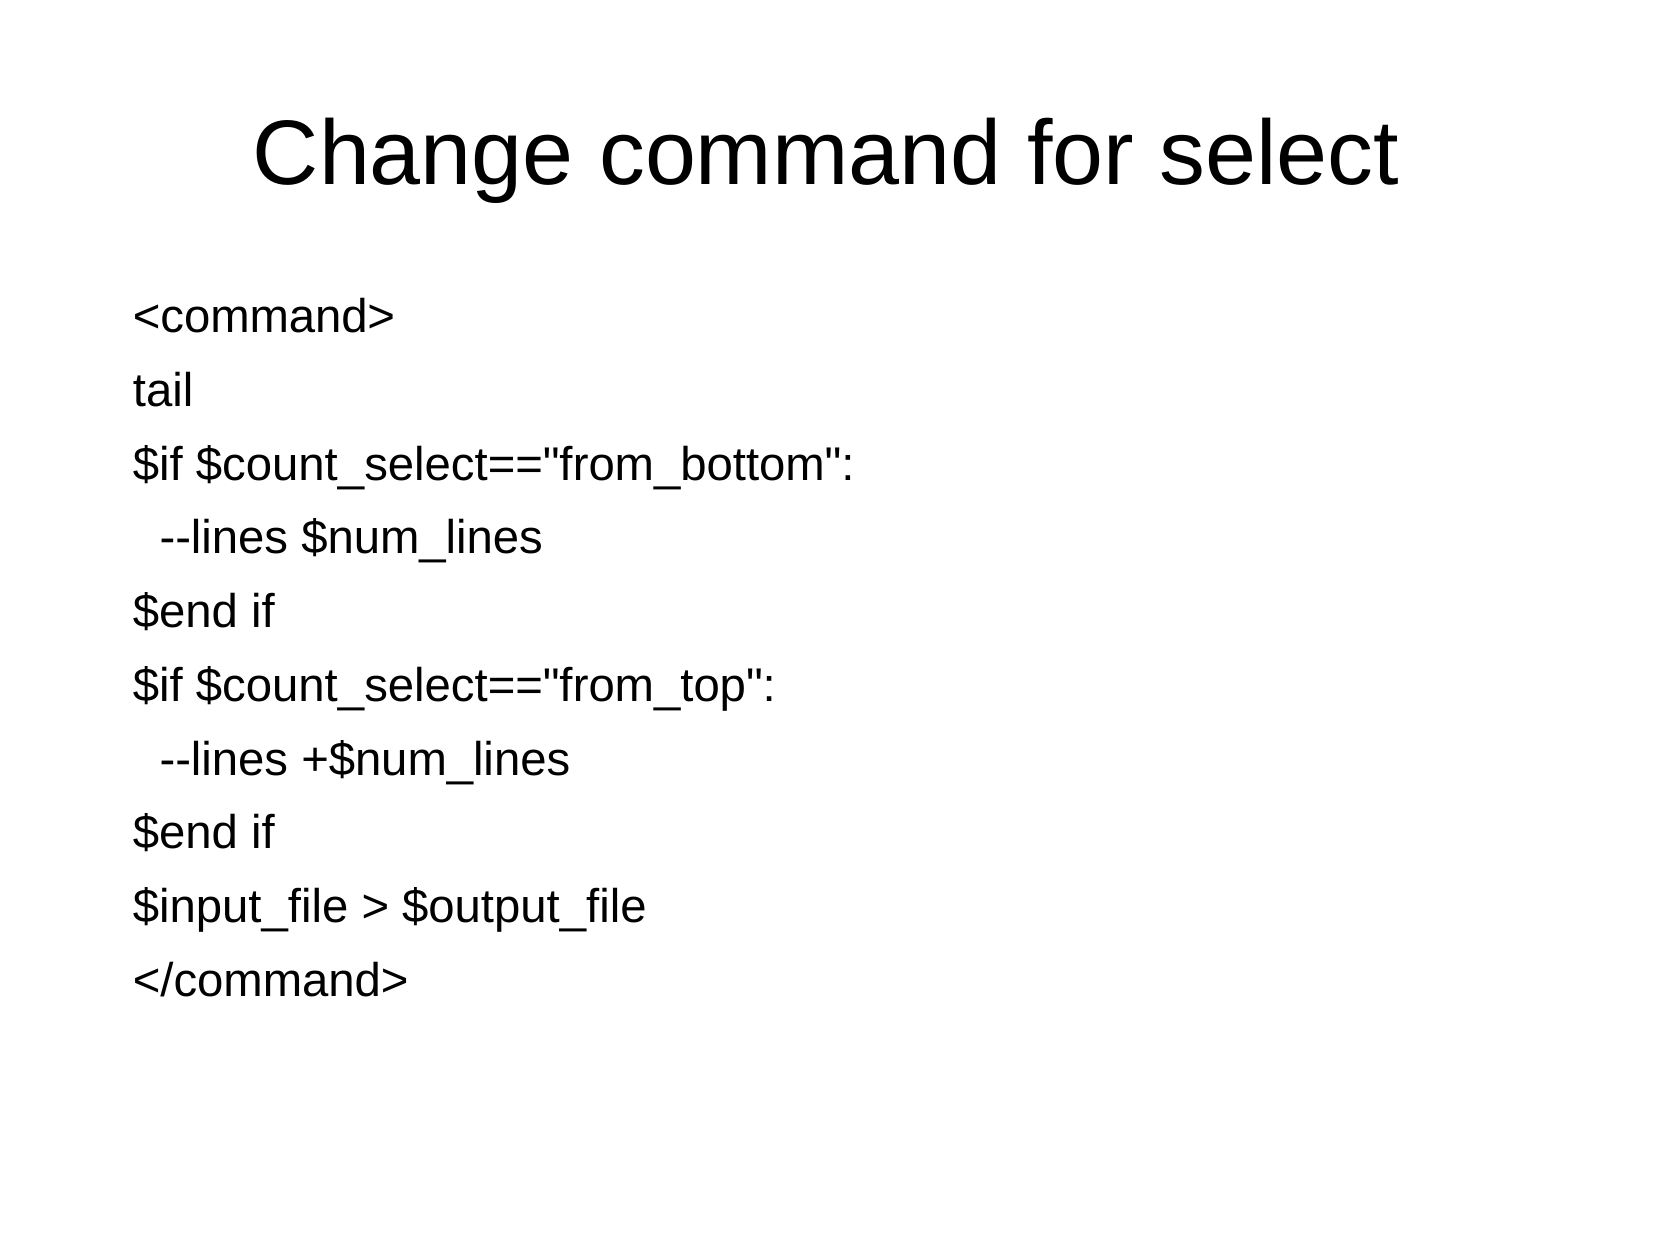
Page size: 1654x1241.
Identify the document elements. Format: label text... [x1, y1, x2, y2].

list <command> tail $if $count_select=="from_bottom": --lines $num_lines $end if $if $count_select=="from_top": --lines +$num_lines $end if $input_file > $output_file </command> [82, 290, 1571, 1010]
title Change command for select [82, 49, 1571, 257]
